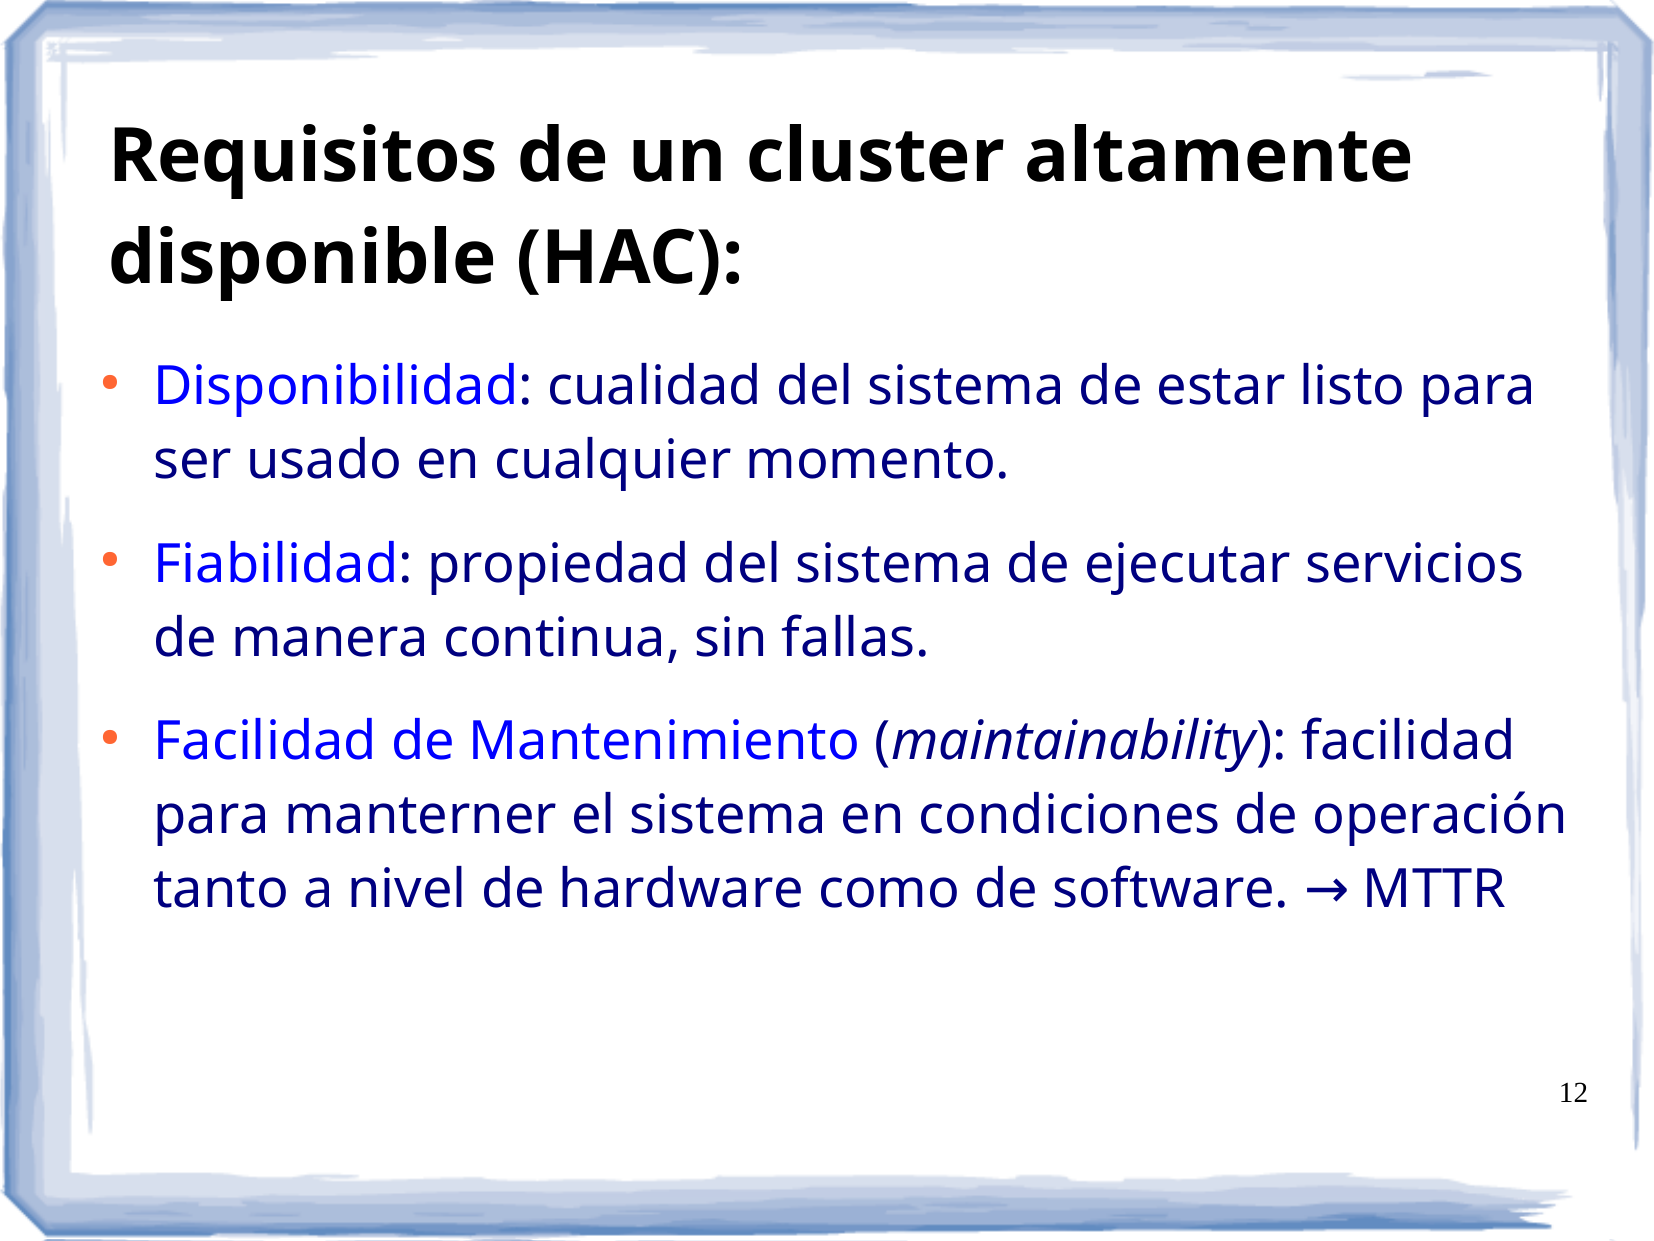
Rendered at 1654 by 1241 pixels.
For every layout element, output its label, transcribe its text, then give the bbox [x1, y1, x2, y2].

picture [0, 0, 1654, 1241]
text_box Requisitos de un cluster altamente disponible (HAC): [93, 93, 1402, 260]
list Disponibilidad: cualidad del sistema de estar listo para ser usado en cualquier momento. Fiabilidad: propiedad del sistema de ejecutar servicios de manera continua, sin fallas. Facilidad de Mantenimiento (maintainability): facilidad para manterner el sistema en condiciones de operación tanto a nivel de hardware como de software. → MTTR [82, 242, 1571, 1070]
